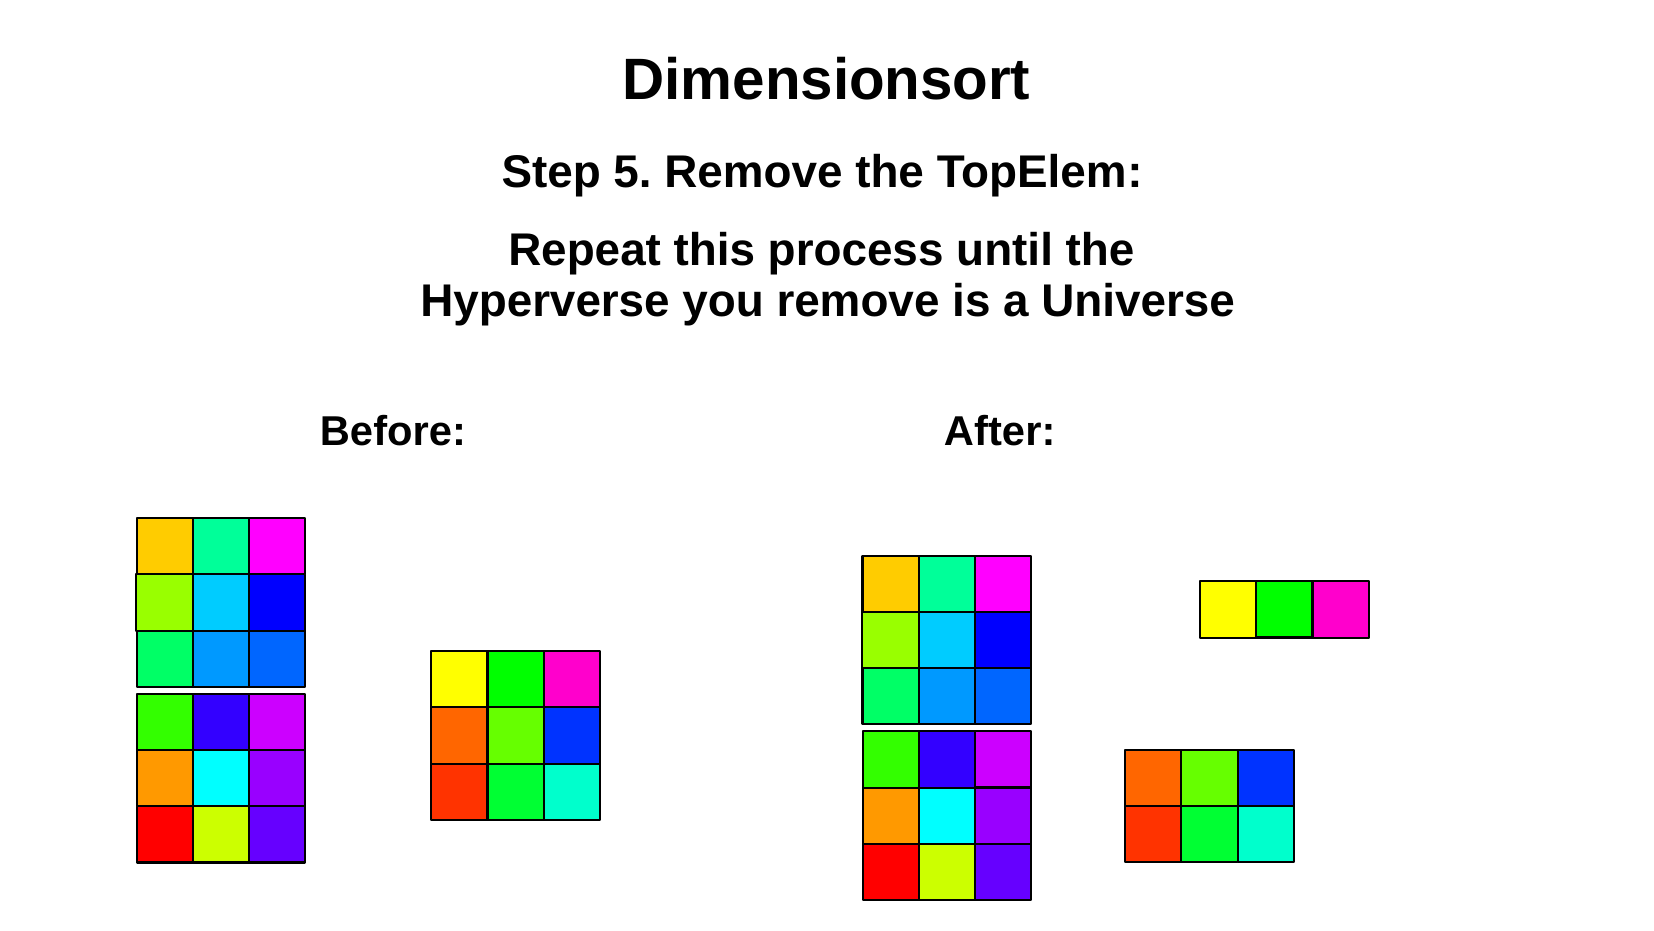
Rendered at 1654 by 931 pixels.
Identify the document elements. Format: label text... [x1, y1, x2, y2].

text_box After: [855, 375, 1144, 488]
subtitle Before: [248, 375, 538, 488]
text_box [1200, 581, 1369, 638]
text_box [862, 555, 1032, 725]
text_box Repeat this process until the Hyperverse you remove is a Universe [305, 216, 1351, 338]
text_box [431, 651, 601, 820]
text_box [1125, 750, 1294, 863]
text_box [862, 731, 1032, 901]
title Dimensionsort [82, 2, 1571, 158]
text_box [136, 518, 306, 687]
text_box Step 5. Remove the TopElem: [486, 138, 1382, 257]
text_box [136, 693, 306, 863]
